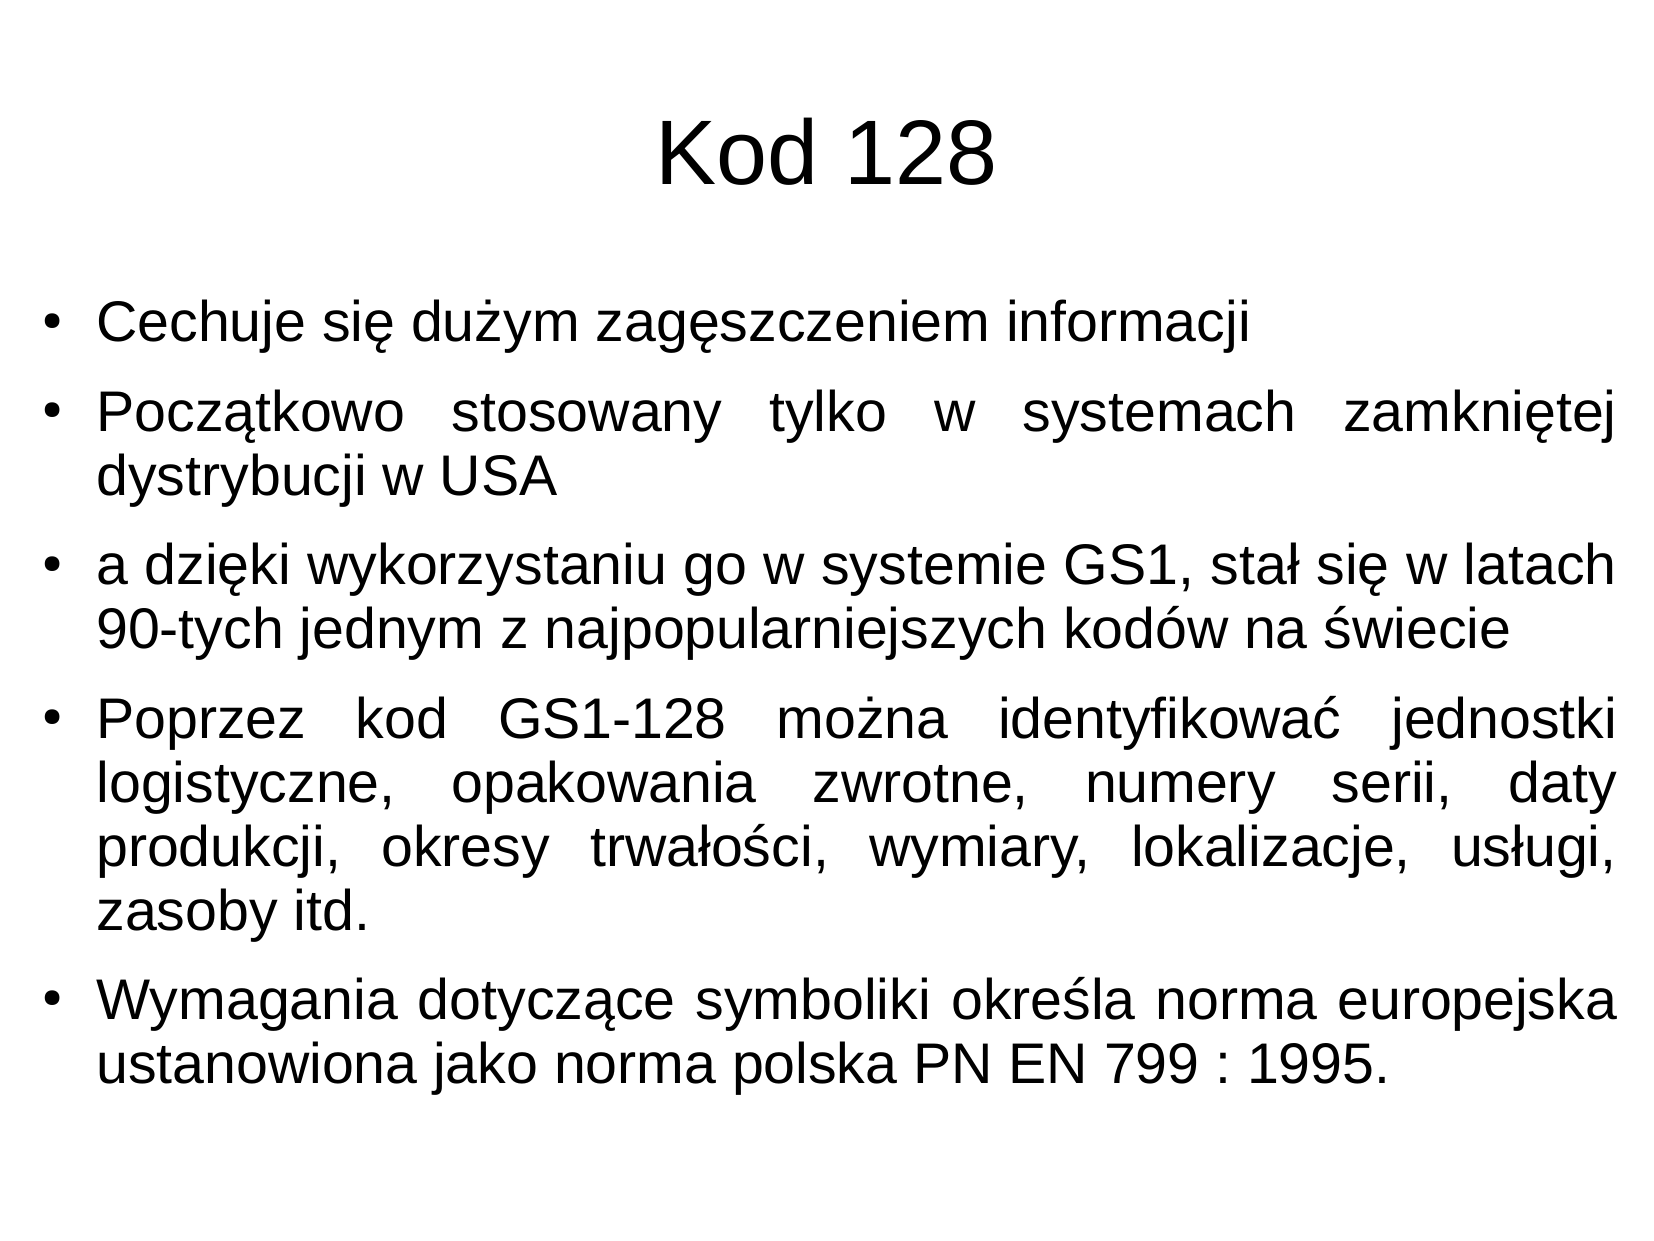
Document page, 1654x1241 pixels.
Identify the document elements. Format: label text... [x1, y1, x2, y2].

title Kod 128 [82, 49, 1571, 257]
list Cechuje się dużym zagęszczeniem informacji Początkowo stosowany tylko w systemach zamkniętej dystrybucji w USA a dzięki wykorzystaniu go w systemie GS1, stał się w latach 90-tych jednym z najpopularniejszych kodów na świecie Poprzez kod GS1-128 można identyfikować jednostki logistyczne, opakowania zwrotne, numery serii, daty produkcji, okresy trwałości, wymiary, lokalizacje, usługi, zasoby itd. Wymagania dotyczące symboliki określa norma europejska ustanowiona jako norma polska PN EN 799 : 1995. [35, 290, 1619, 1193]
